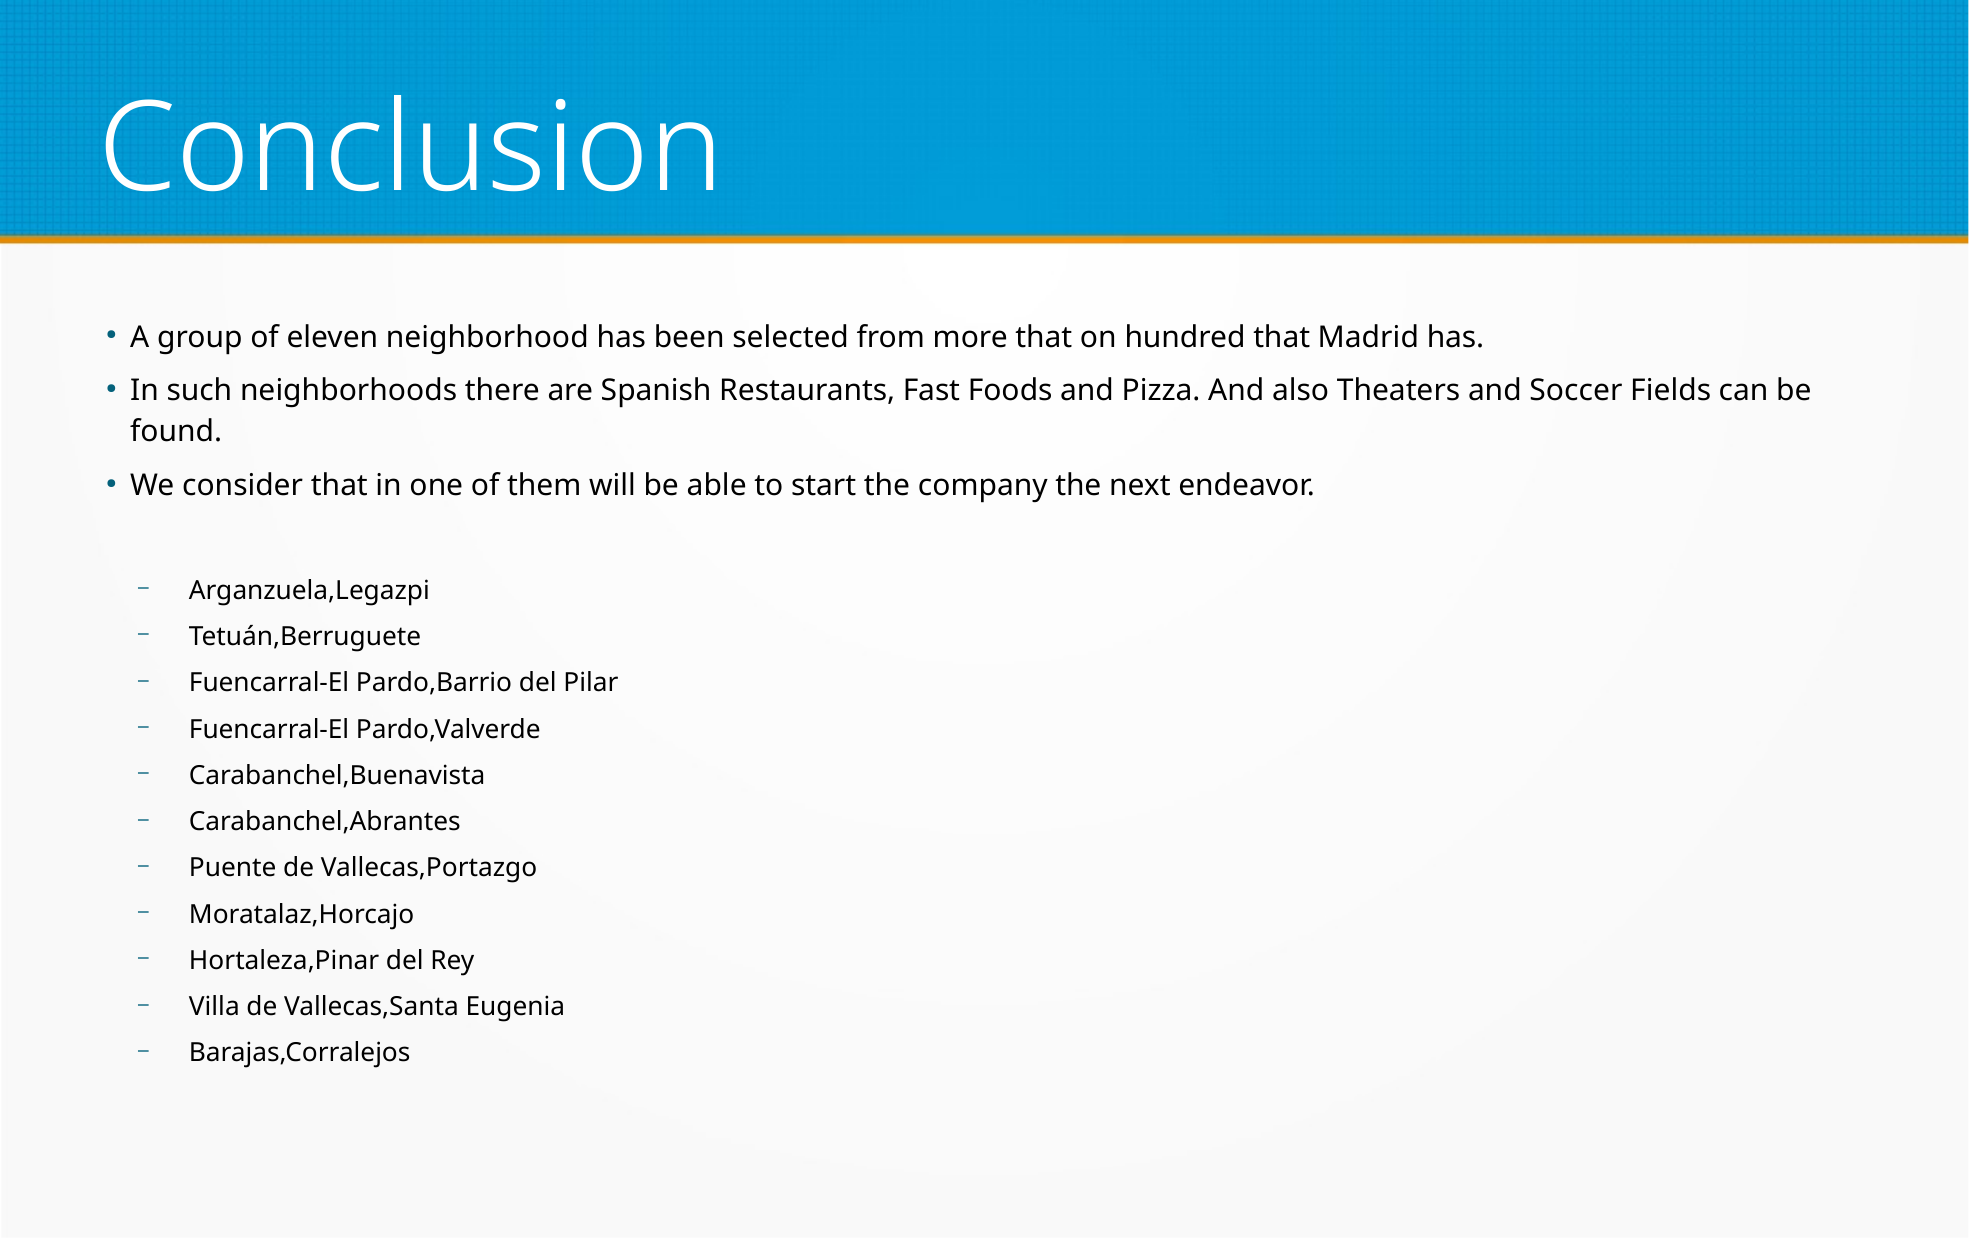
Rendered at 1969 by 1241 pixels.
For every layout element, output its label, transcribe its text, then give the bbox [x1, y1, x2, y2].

picture [0, 233, 1969, 1241]
title Conclusion [98, 19, 1870, 227]
list A group of eleven neighborhood has been selected from more that on hundred that Madrid has. In such neighborhoods there are Spanish Restaurants, Fast Foods and Pizza. And also Theaters and Soccer Fields can be found. We consider that in one of them will be able to start the company the next endeavor. Arganzuela,Legazpi Tetuán,Berruguete Fuencarral-El Pardo,Barrio del Pilar Fuencarral-El Pardo,Valverde Carabanchel,Buenavista Carabanchel,Abrantes Puente de Vallecas,Portazgo Moratalaz,Horcajo Hortaleza,Pinar del Rey Villa de Vallecas,Santa Eugenia Barajas,Corralejos [98, 315, 1861, 1081]
